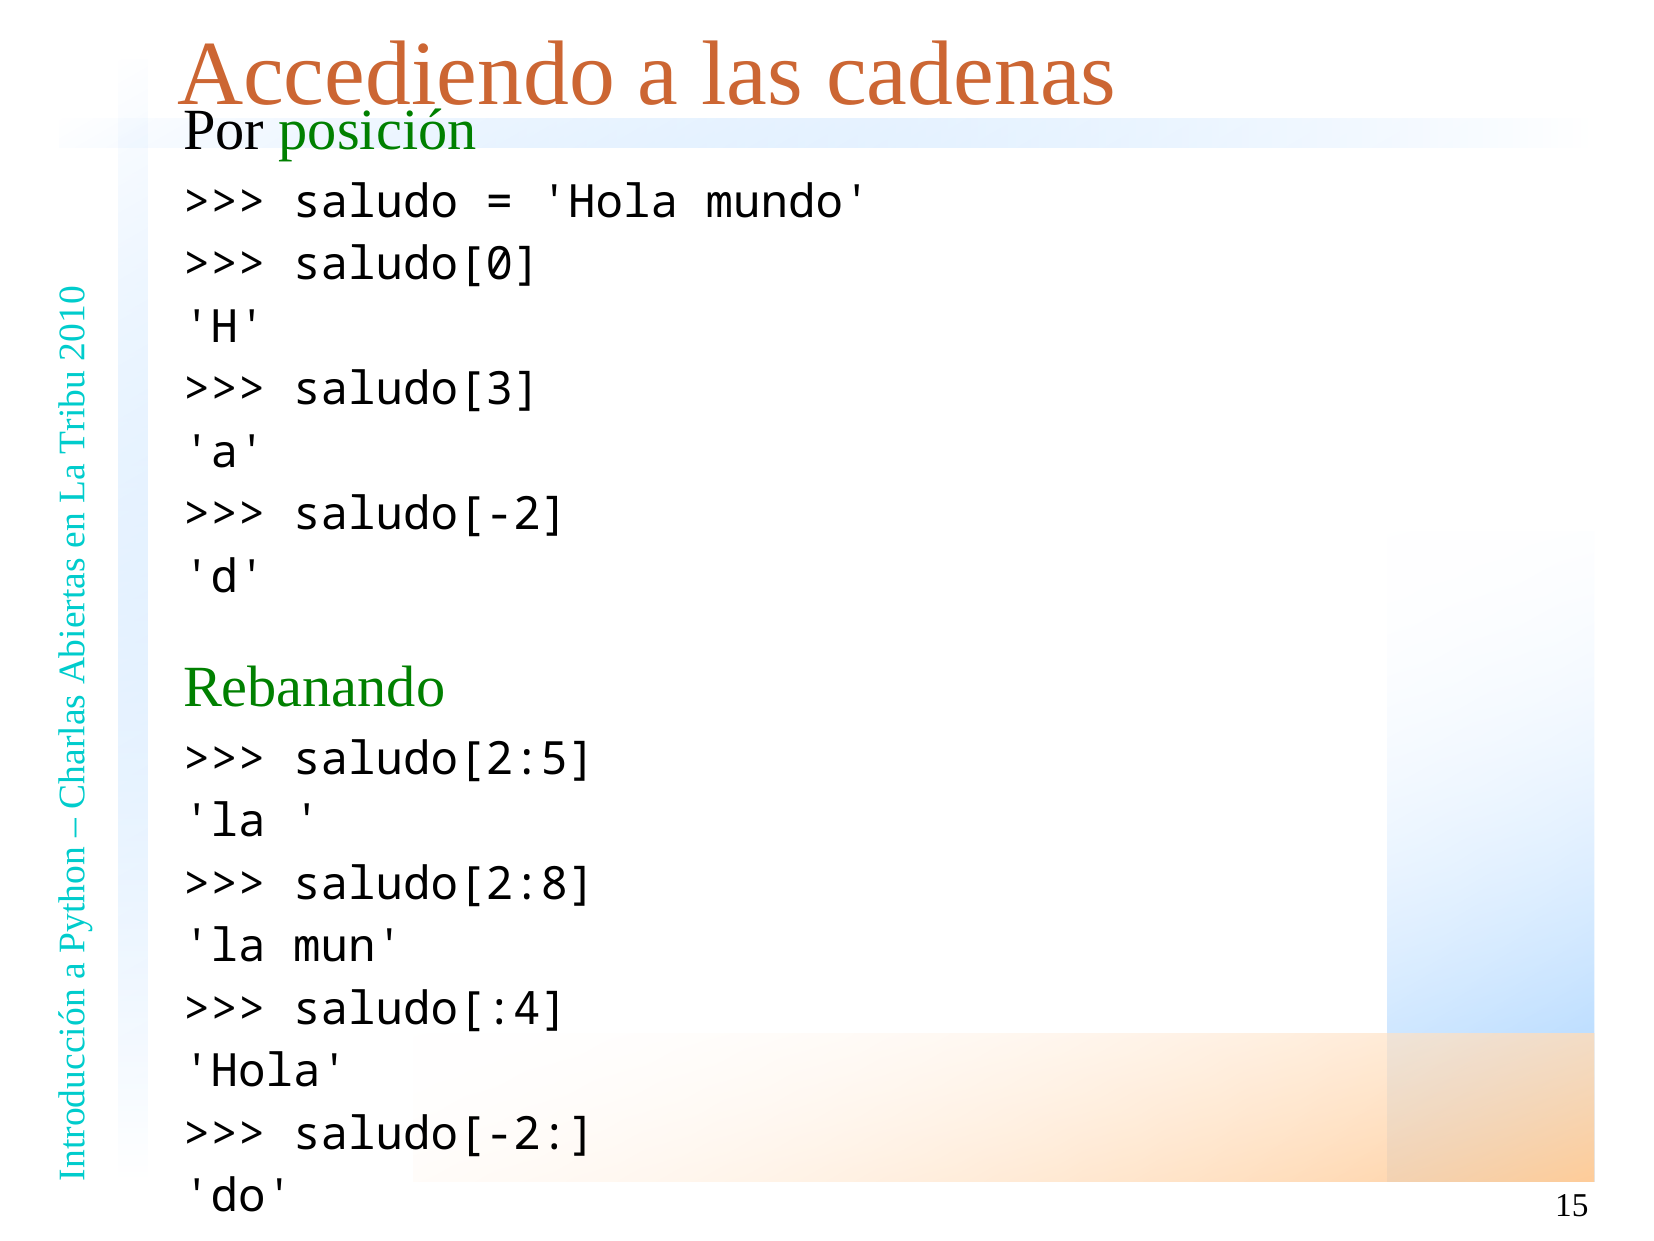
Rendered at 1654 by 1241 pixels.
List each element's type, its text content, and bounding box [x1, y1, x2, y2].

text_box Por posición >>> saludo = 'Hola mundo' >>> saludo[0] 'H' >>> saludo[3] 'a' >>> saludo[-2] 'd' Rebanando >>> saludo[2:5] 'la ' >>> saludo[2:8] 'la mun' >>> saludo[:4] 'Hola' >>> saludo[-2:] 'do' [147, 149, 1595, 1173]
title Accediendo a las cadenas [177, 0, 1595, 148]
